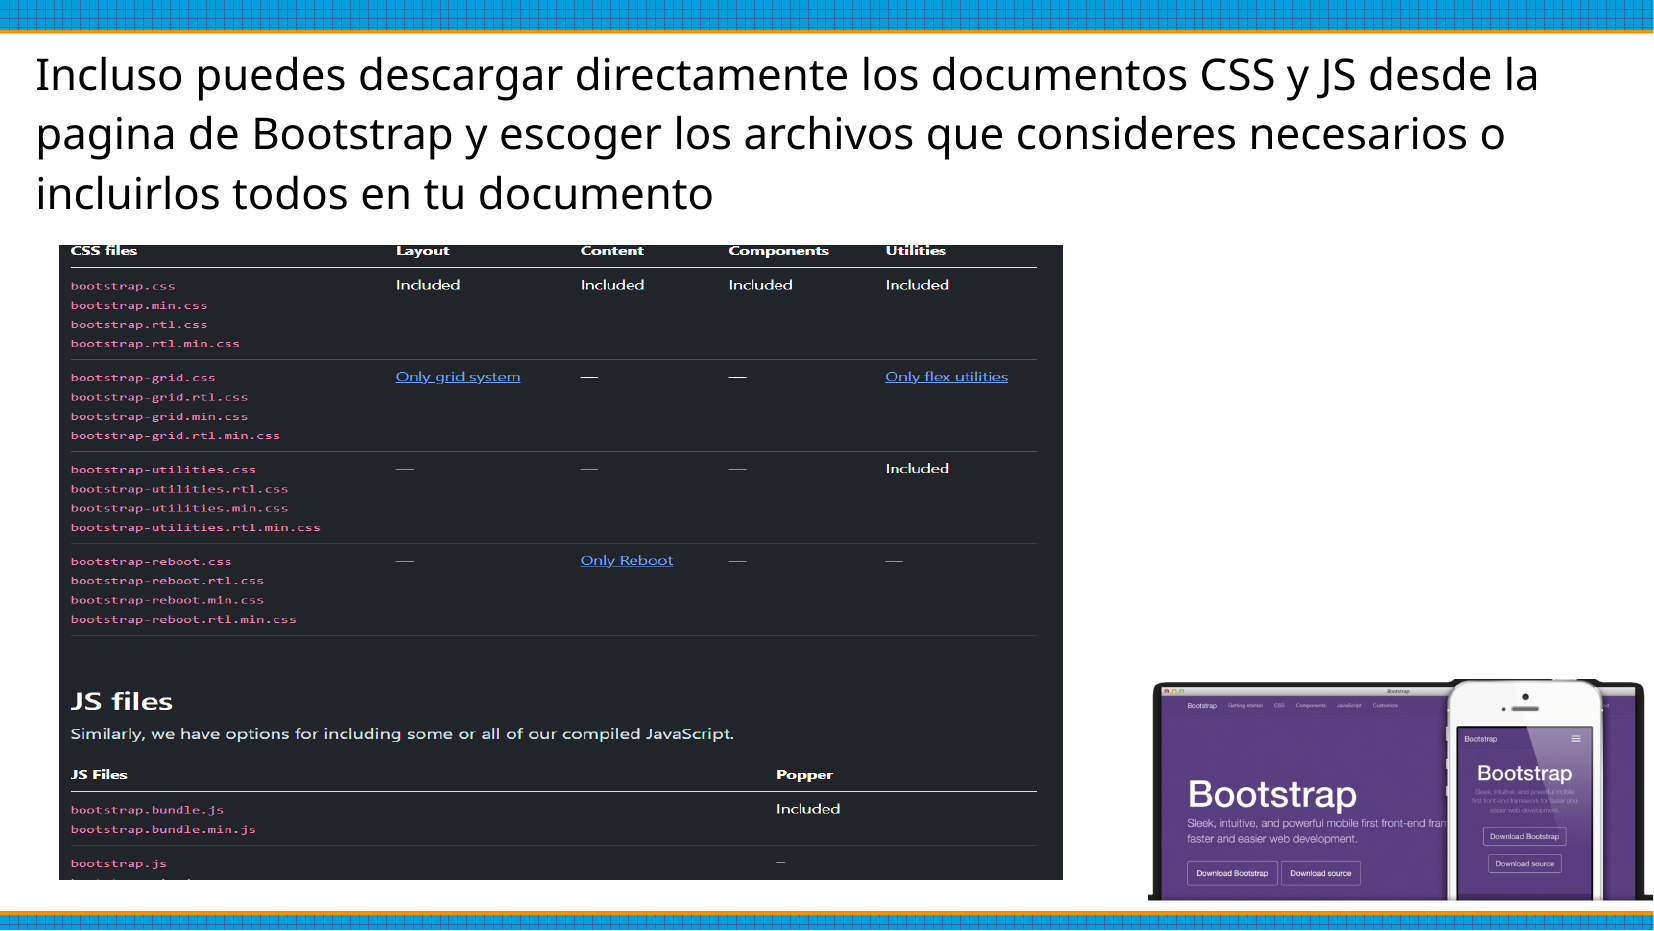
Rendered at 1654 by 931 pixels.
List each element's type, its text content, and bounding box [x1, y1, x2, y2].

picture [59, 245, 1063, 880]
text_box Incluso puedes descargar directamente los documentos CSS y JS desde la pagina de Bootstrap y escoger los archivos que consideres necesarios o incluirlos todos en tu documento [29, 0, 1654, 266]
picture [1148, 679, 1654, 907]
